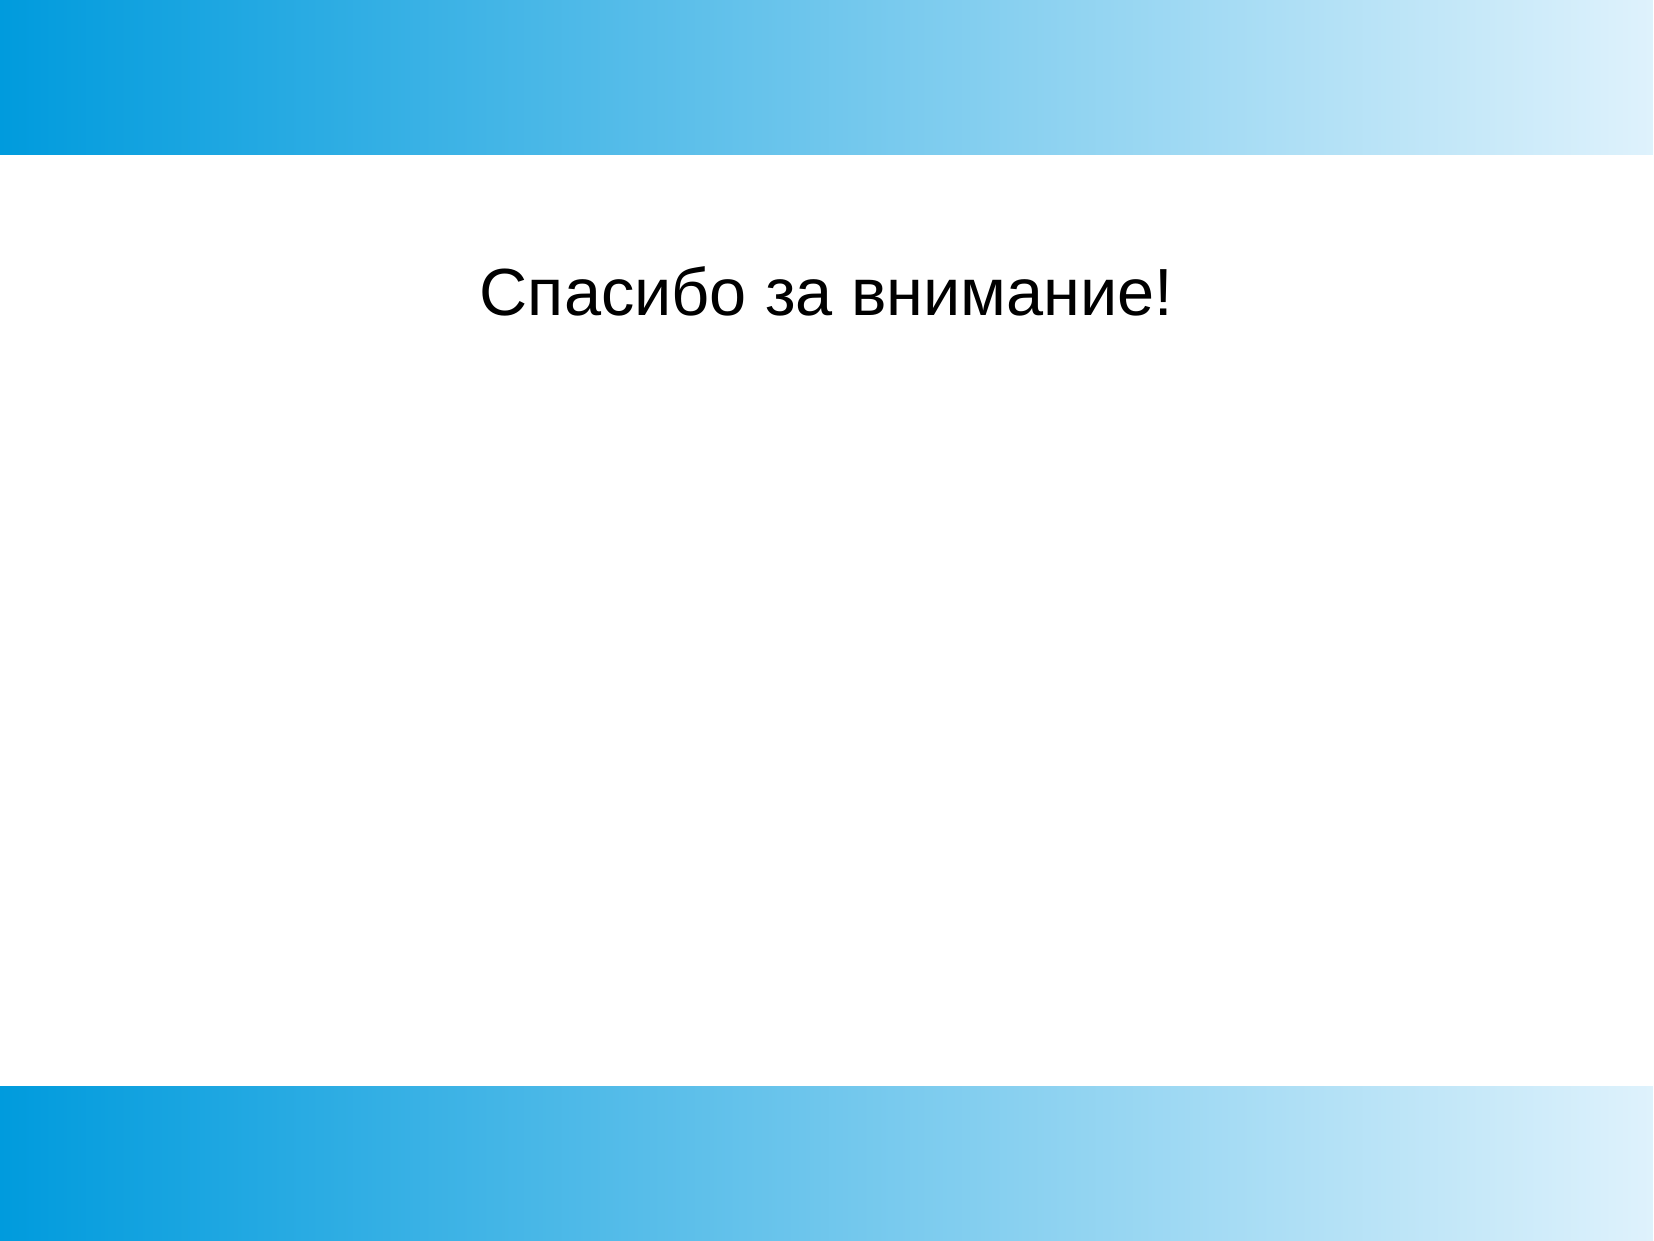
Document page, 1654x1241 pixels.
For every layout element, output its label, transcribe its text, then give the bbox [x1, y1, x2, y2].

subtitle Спасибо за внимание! [82, 49, 1571, 535]
